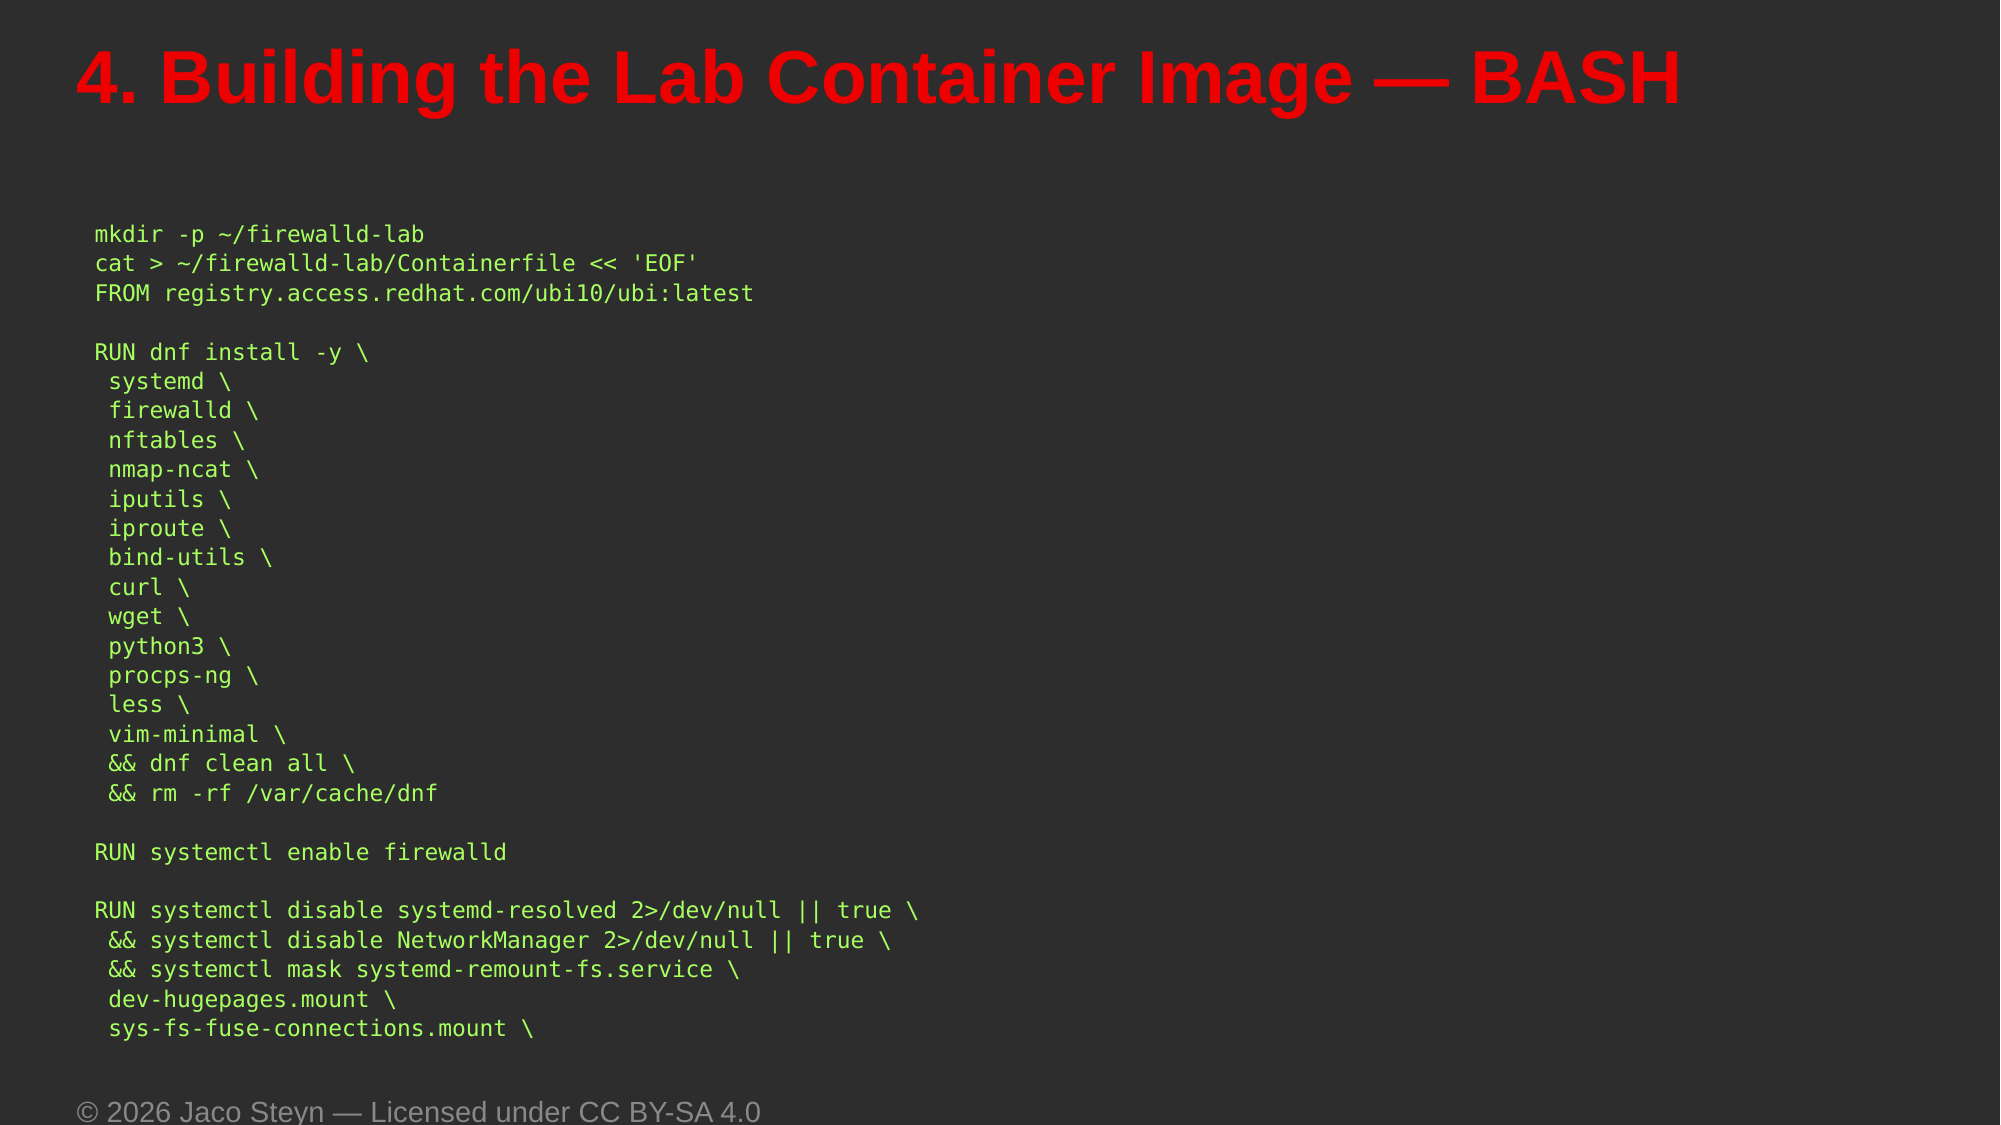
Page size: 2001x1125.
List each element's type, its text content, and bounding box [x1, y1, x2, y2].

text_box mkdir -p ~/firewalld-lab cat > ~/firewalld-lab/Containerfile << 'EOF' FROM registry.access.redhat.com/ubi10/ubi:latest RUN dnf install -y \ systemd \ firewalld \ nftables \ nmap-ncat \ iputils \ iproute \ bind-utils \ curl \ wget \ python3 \ procps-ng \ less \ vim-minimal \ && dnf clean all \ && rm -rf /var/cache/dnf RUN systemctl enable firewalld RUN systemctl disable systemd-resolved 2>/dev/null || true \ && systemctl disable NetworkManager 2>/dev/null || true \ && systemctl mask systemd-remount-fs.service \ dev-hugepages.mount \ sys-fs-fuse-connections.mount \ [59, 194, 1942, 1052]
text_box 4. Building the Lab Container Image — BASH [59, 23, 1942, 178]
text_box © 2026 Jaco Steyn — Licensed under CC BY-SA 4.0 [59, 1083, 1942, 1120]
